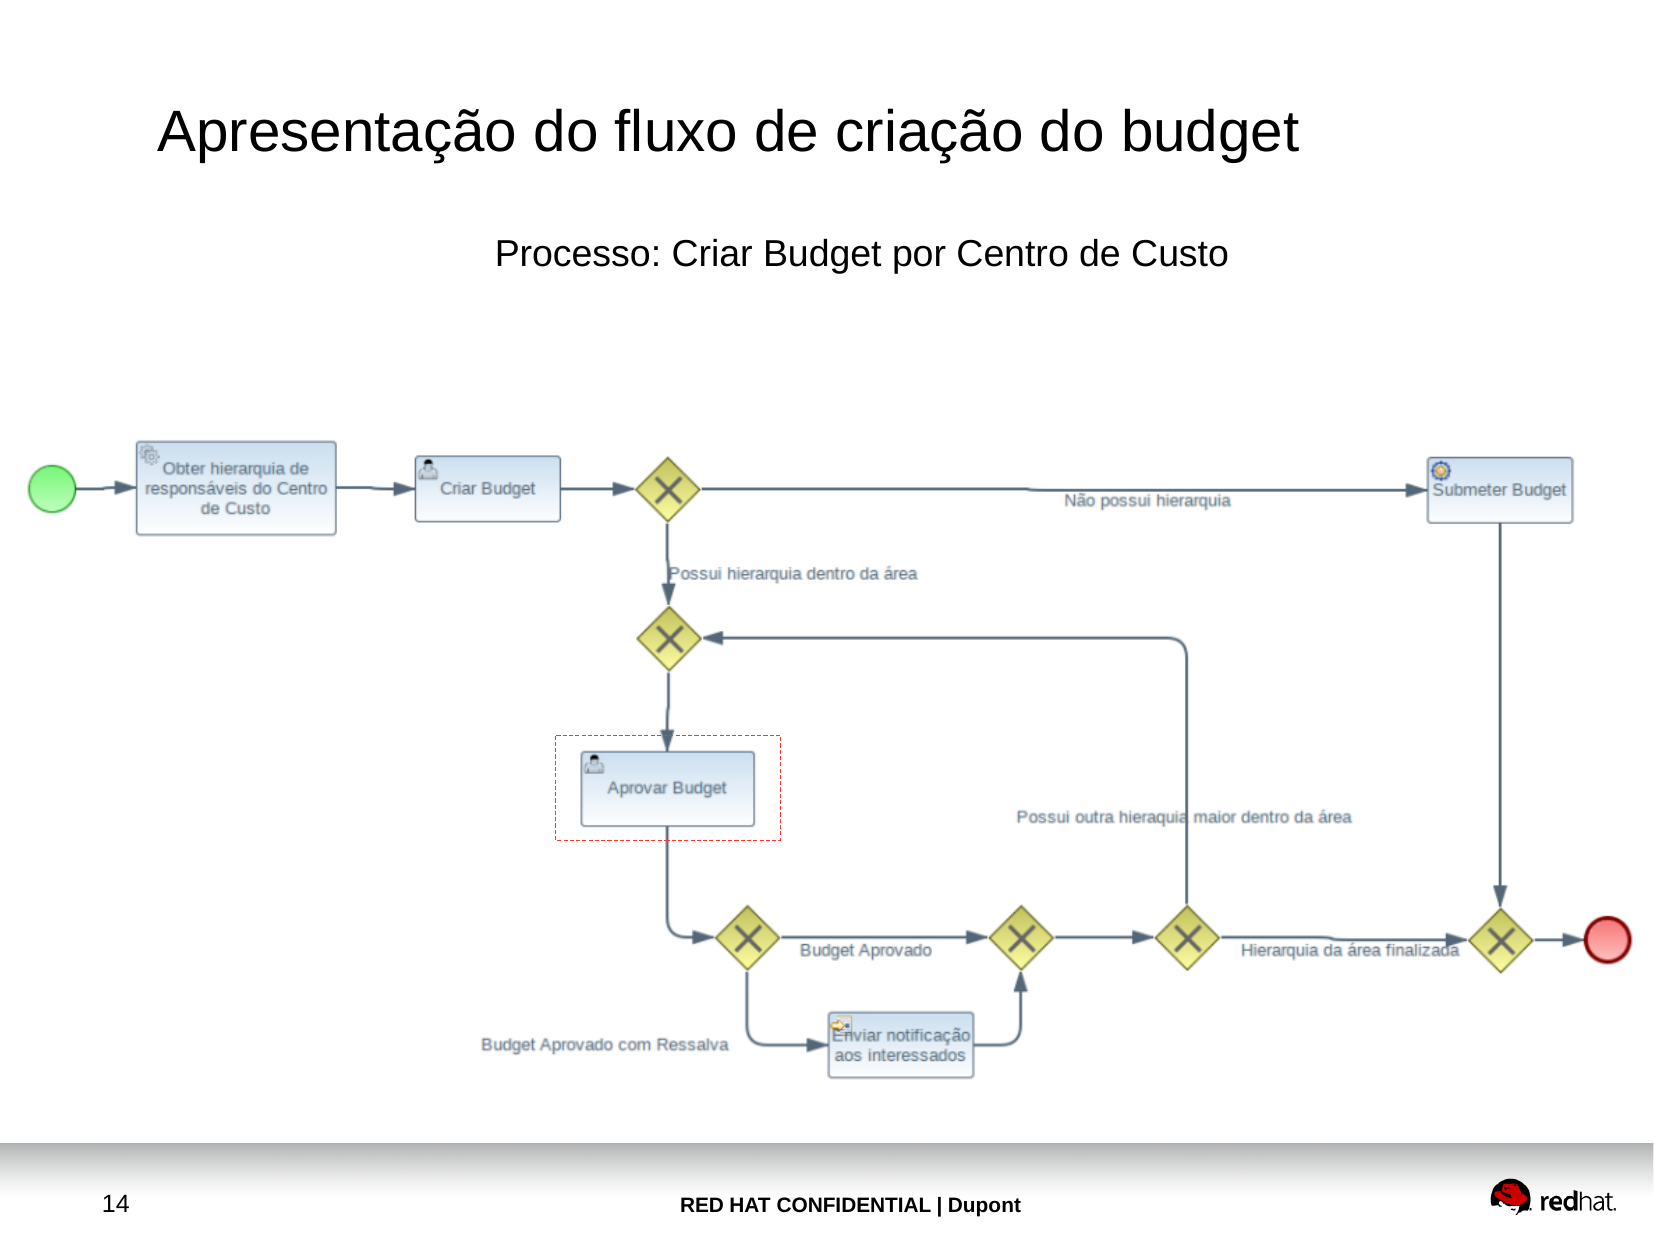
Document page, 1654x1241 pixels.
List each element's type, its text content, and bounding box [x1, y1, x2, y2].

picture [0, 1143, 1654, 1241]
picture [15, 404, 1654, 1099]
text_box Apresentação do fluxo de criação do budget [82, 37, 1571, 226]
text_box Processo: Criar Budget por Centro de Custo [480, 225, 1255, 282]
